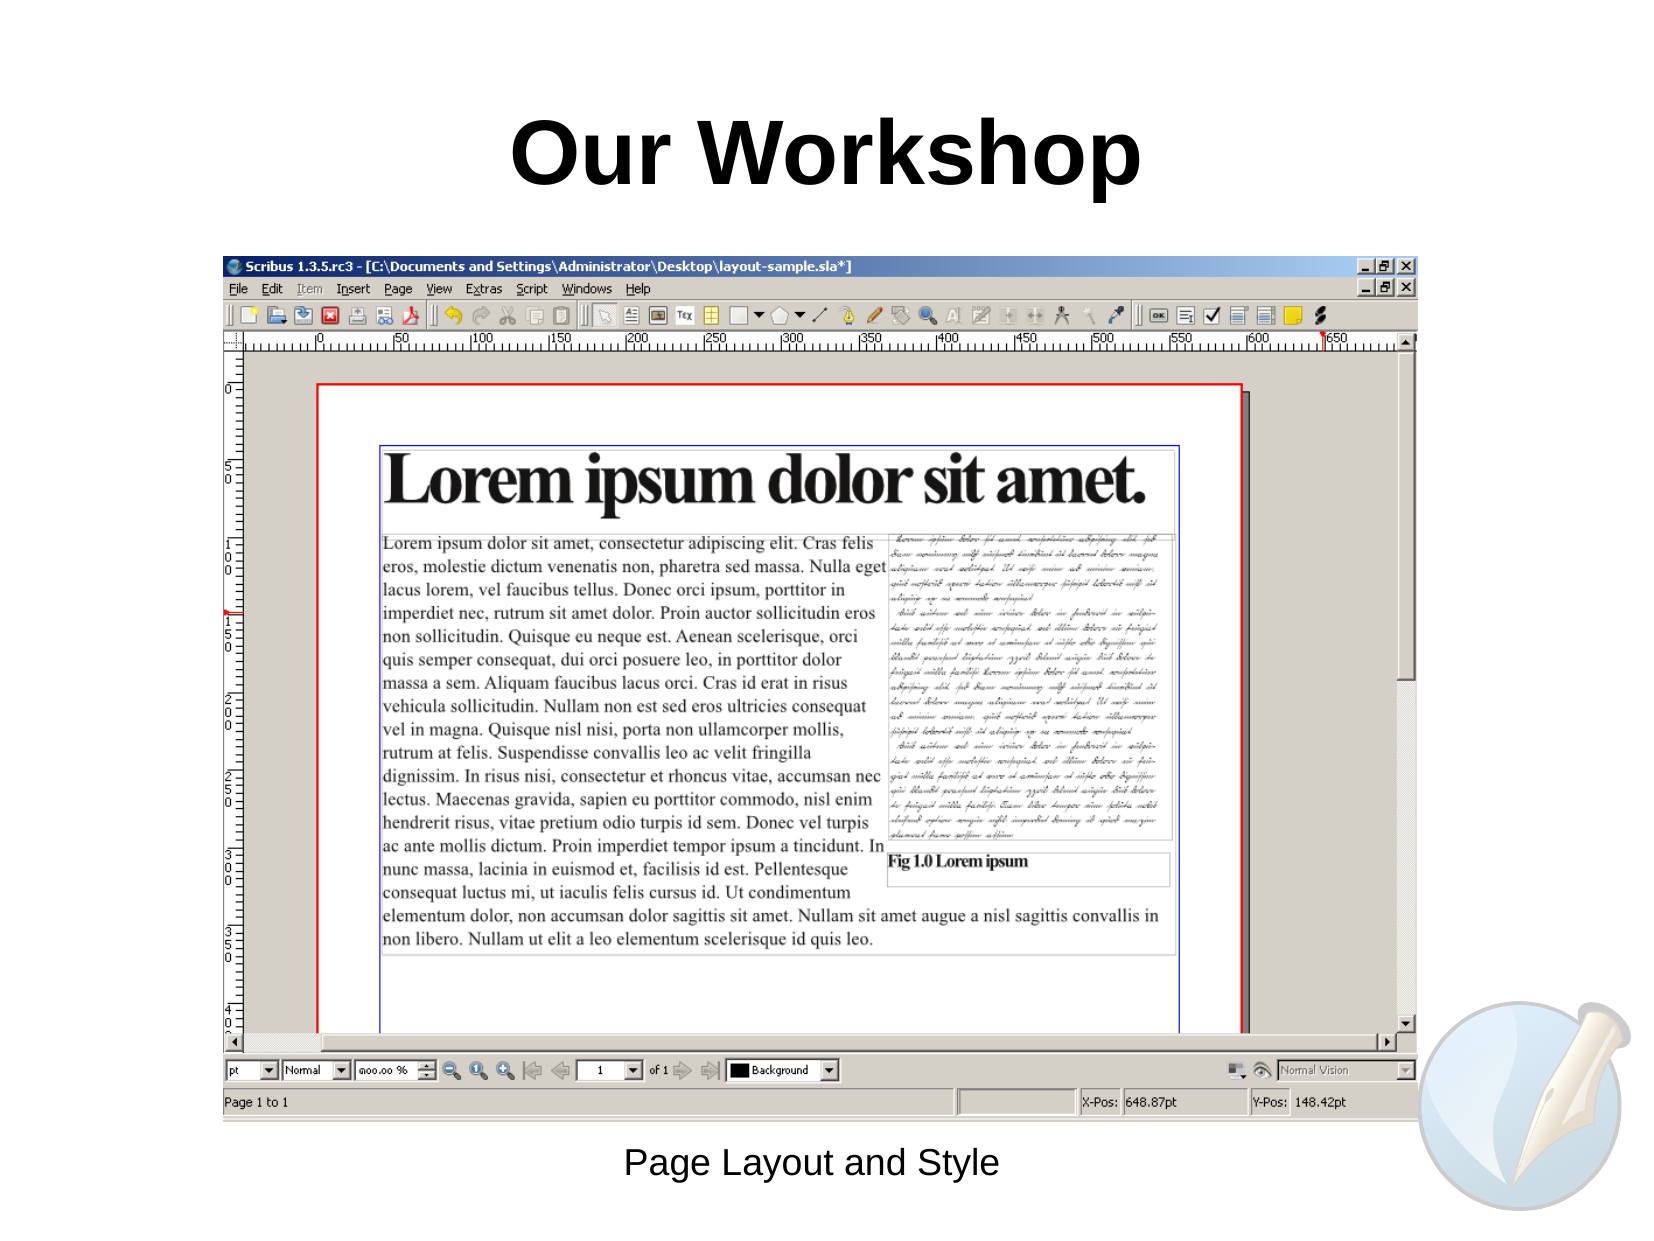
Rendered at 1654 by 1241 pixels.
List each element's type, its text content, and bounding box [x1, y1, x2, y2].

text_box Page Layout and Style [206, 1133, 1418, 1191]
title Our Workshop [82, 56, 1571, 250]
picture [223, 256, 1418, 1123]
